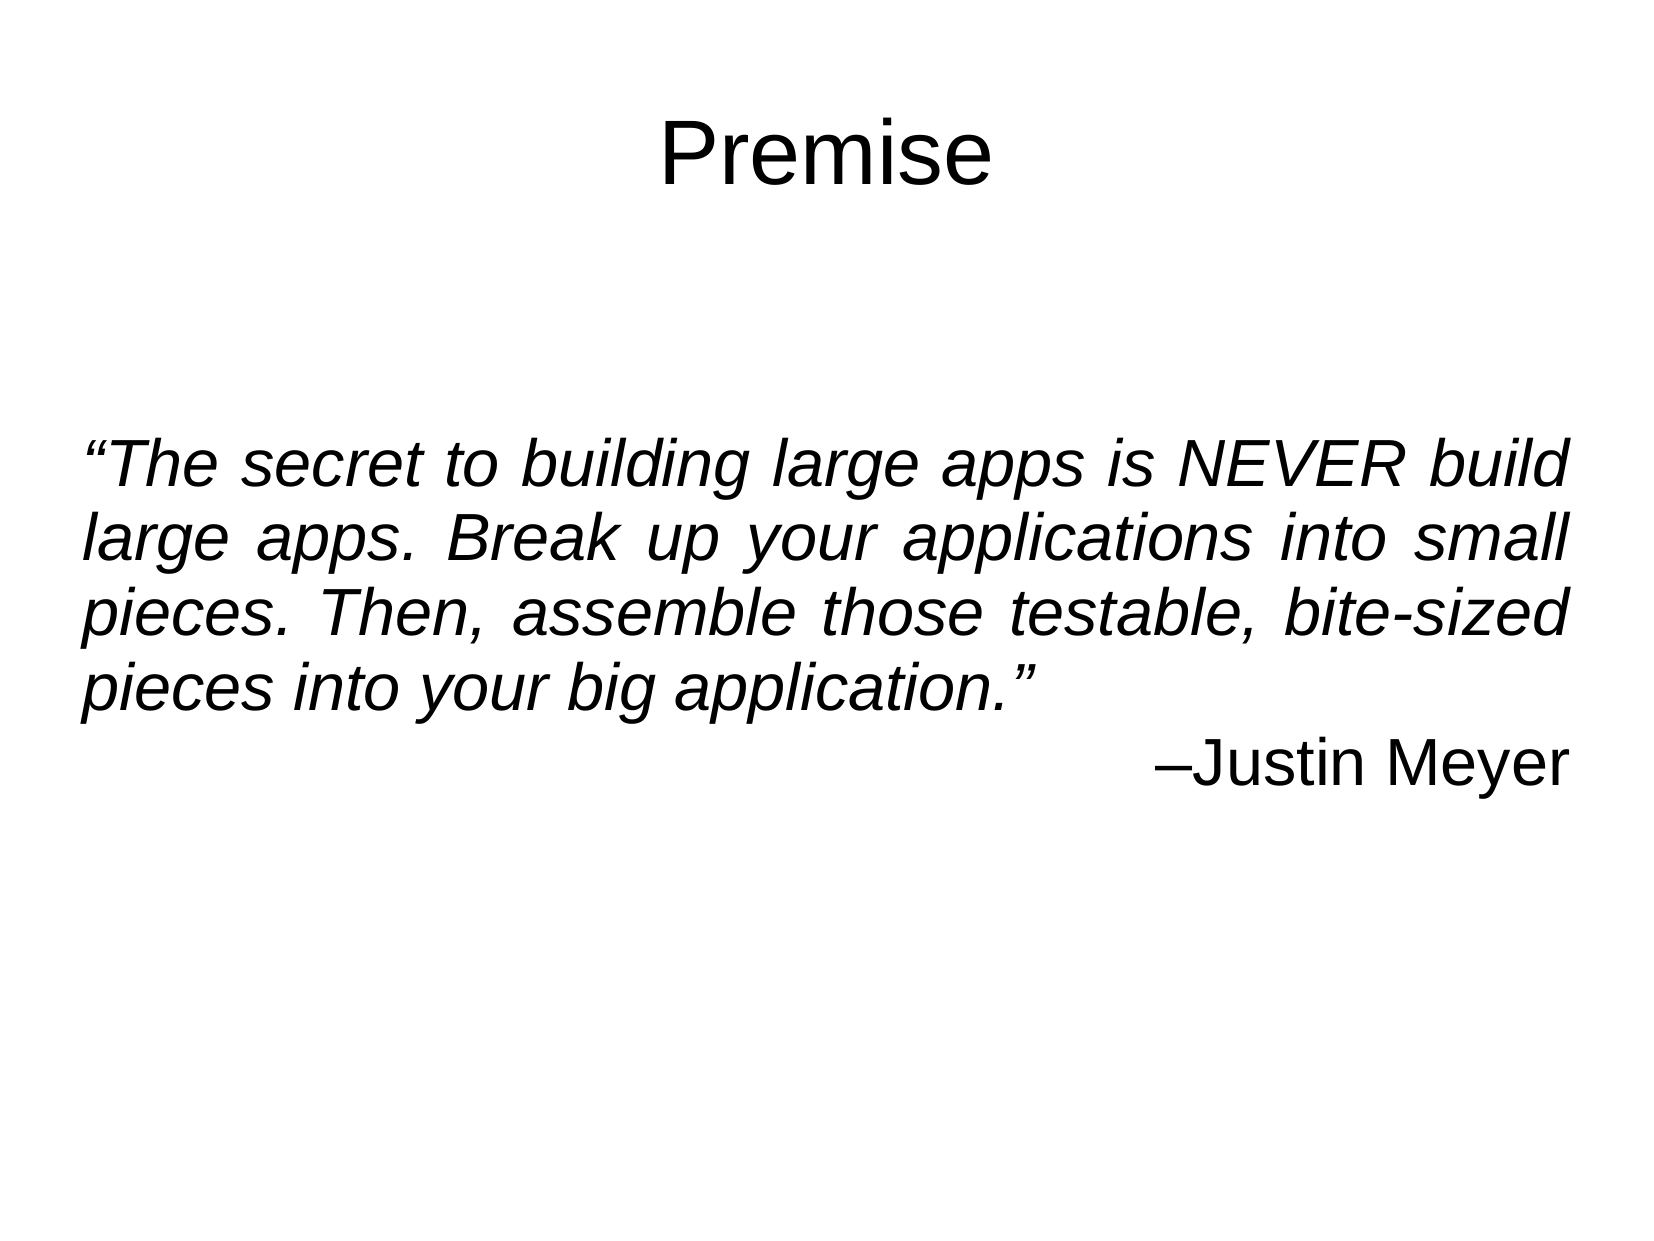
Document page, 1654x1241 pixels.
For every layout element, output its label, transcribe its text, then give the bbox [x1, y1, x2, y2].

subtitle “The secret to building large apps is NEVER build large apps. Break up your applications into small pieces. Then, assemble those testable, bite-sized pieces into your big application.” –Justin Meyer [82, 290, 1571, 1010]
title Premise [82, 49, 1571, 257]
